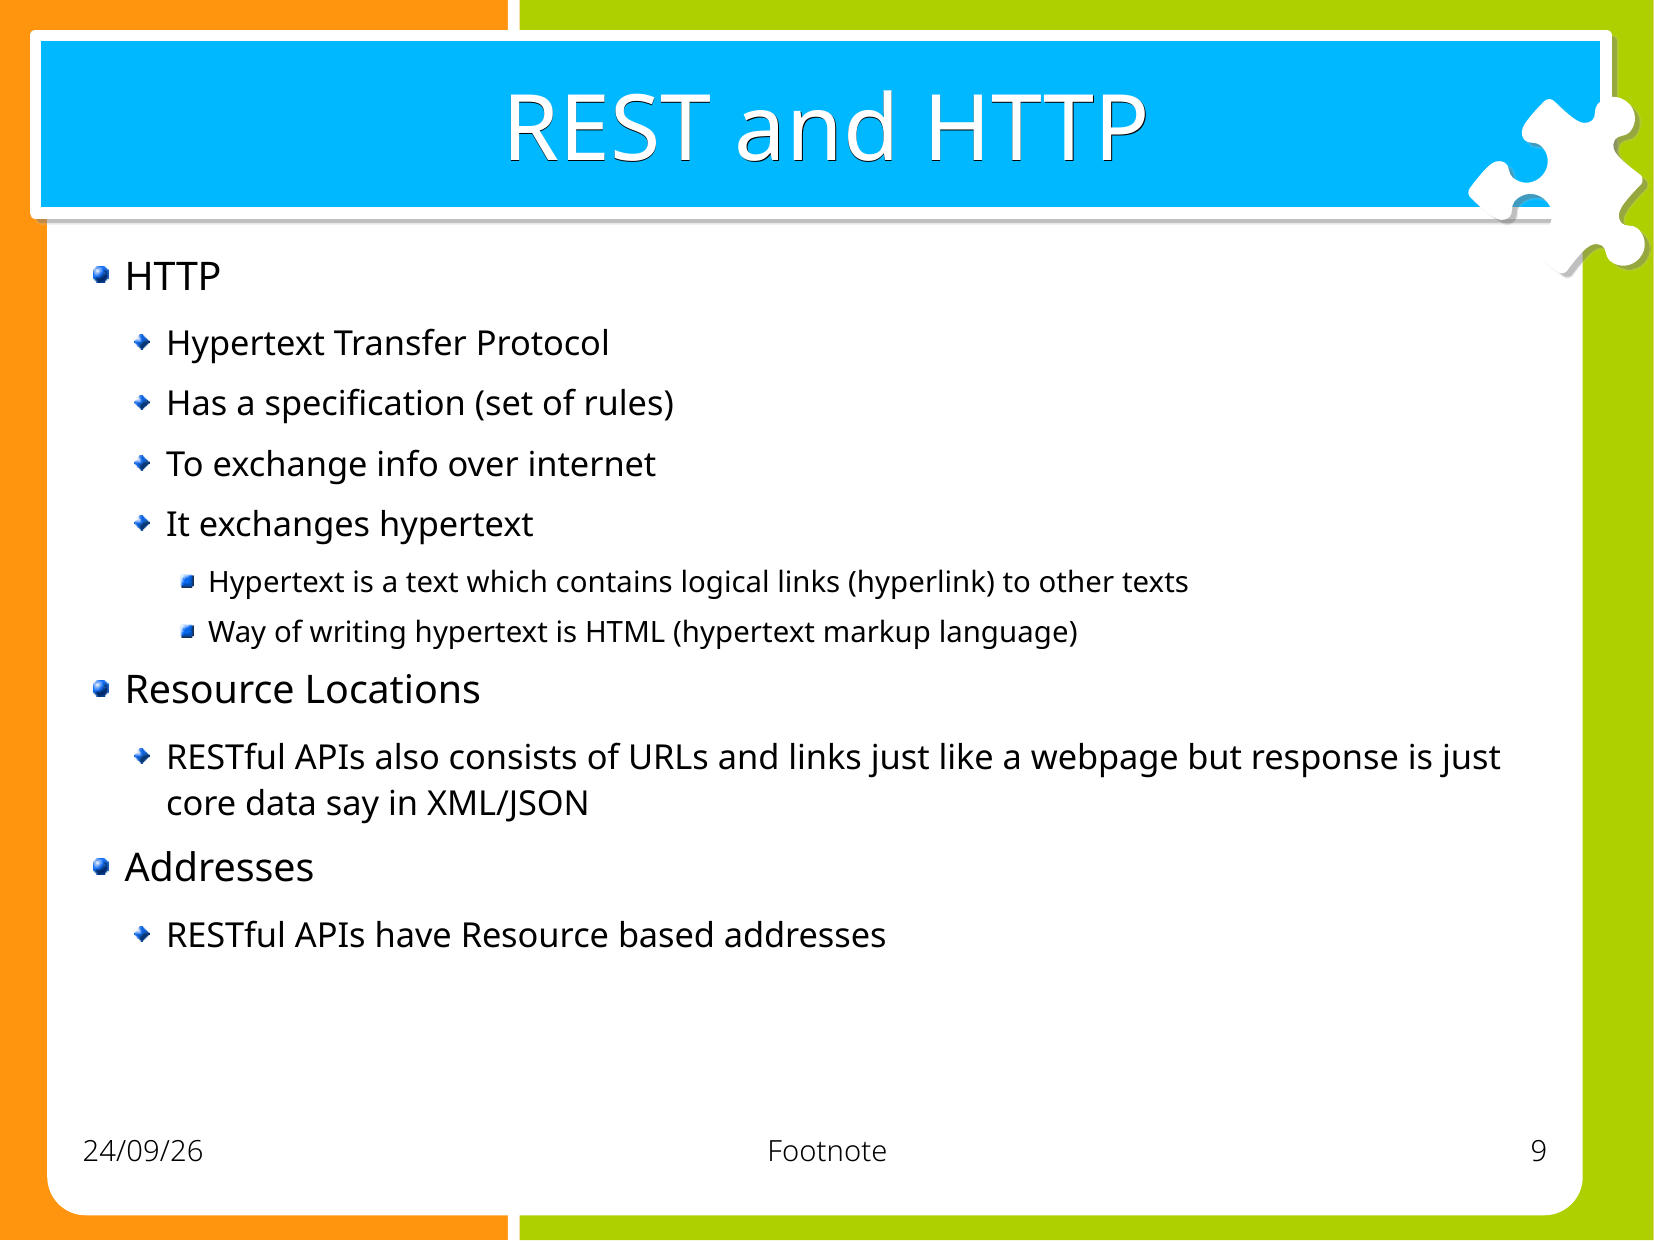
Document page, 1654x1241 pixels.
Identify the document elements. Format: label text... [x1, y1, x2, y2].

list HTTP Hypertext Transfer Protocol Has a specification (set of rules) To exchange info over internet It exchanges hypertext Hypertext is a text which contains logical links (hyperlink) to other texts Way of writing hypertext is HTML (hypertext markup language) Resource Locations RESTful APIs also consists of URLs and links just like a webpage but response is just core data say in XML/JSON Addresses RESTful APIs have Resource based addresses [82, 248, 1538, 968]
title REST and HTTP [82, 49, 1571, 201]
